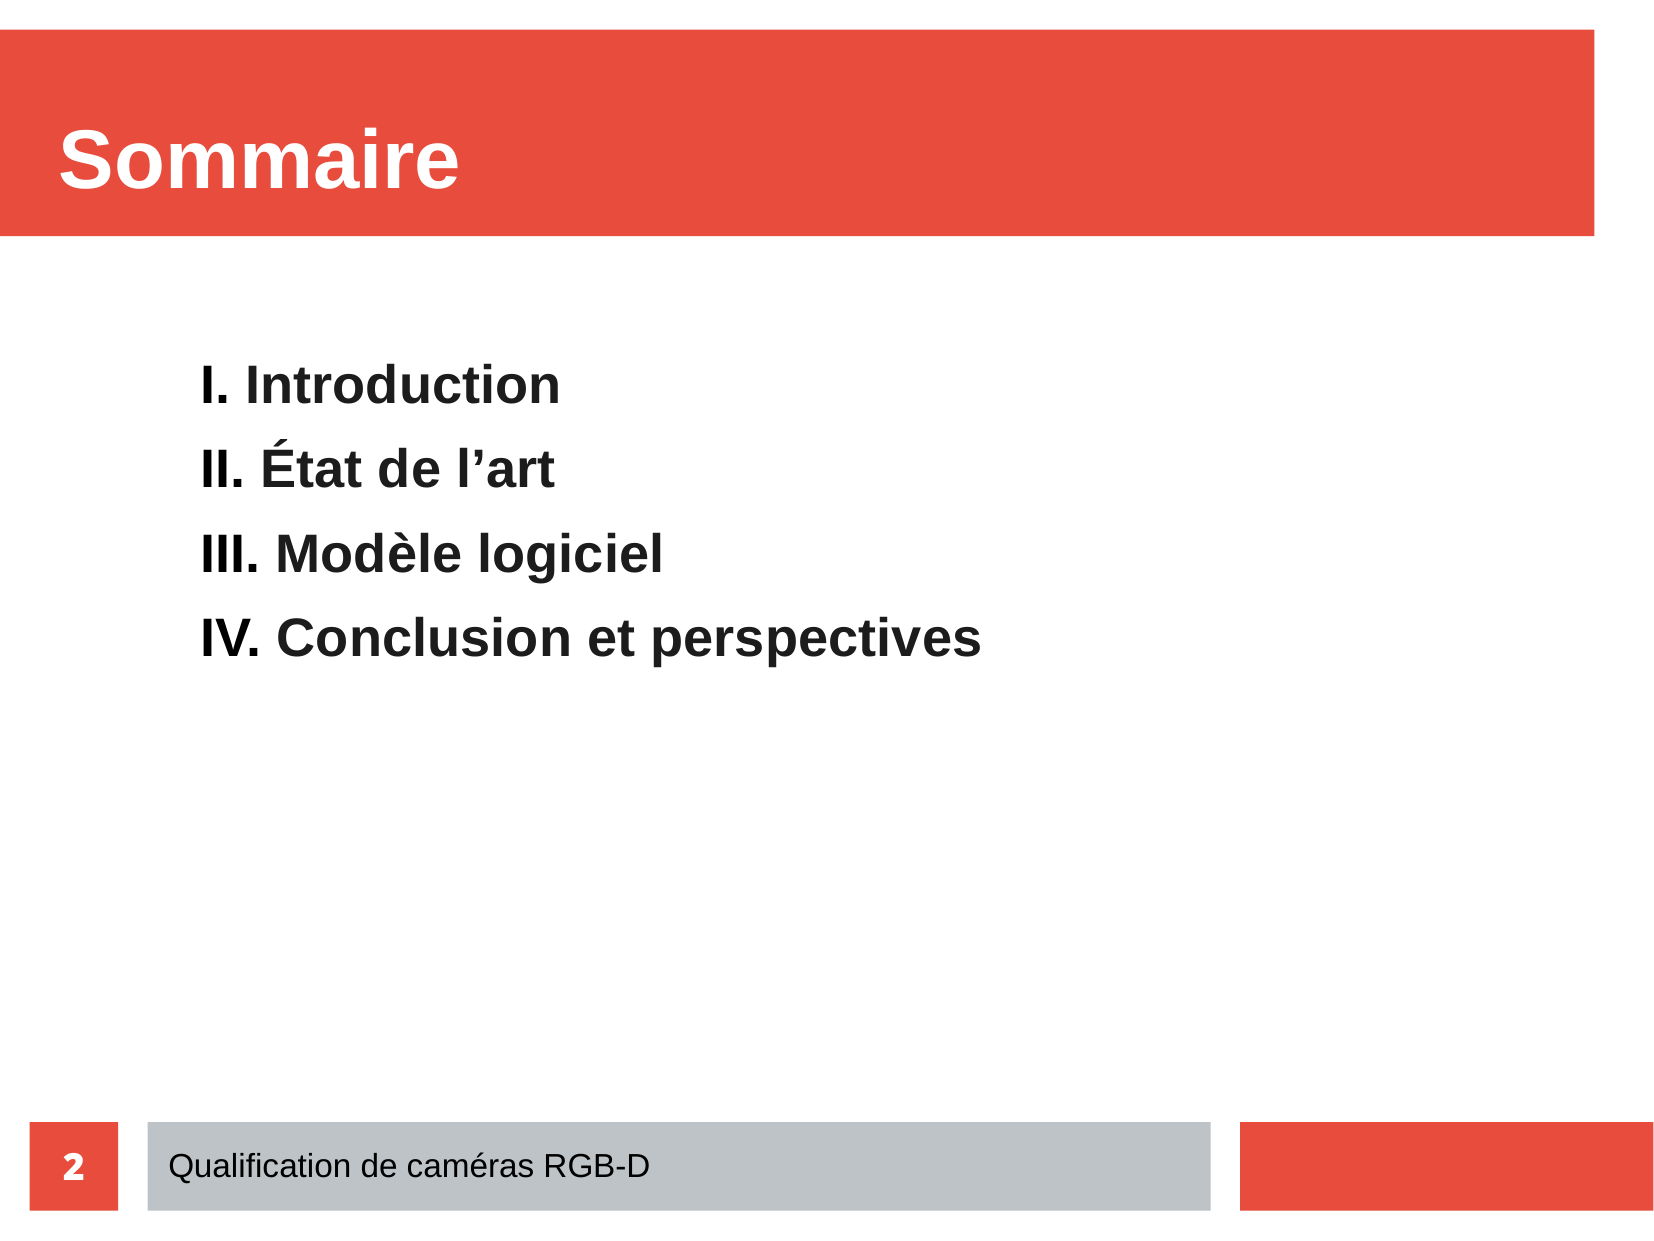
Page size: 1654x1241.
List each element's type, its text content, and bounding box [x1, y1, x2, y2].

title Sommaire [59, 59, 1595, 207]
text_box Qualification de caméras RGB-D [153, 1139, 1642, 1192]
list Introduction État de l’art Modèle logiciel Conclusion et perspectives [200, 354, 1489, 1028]
